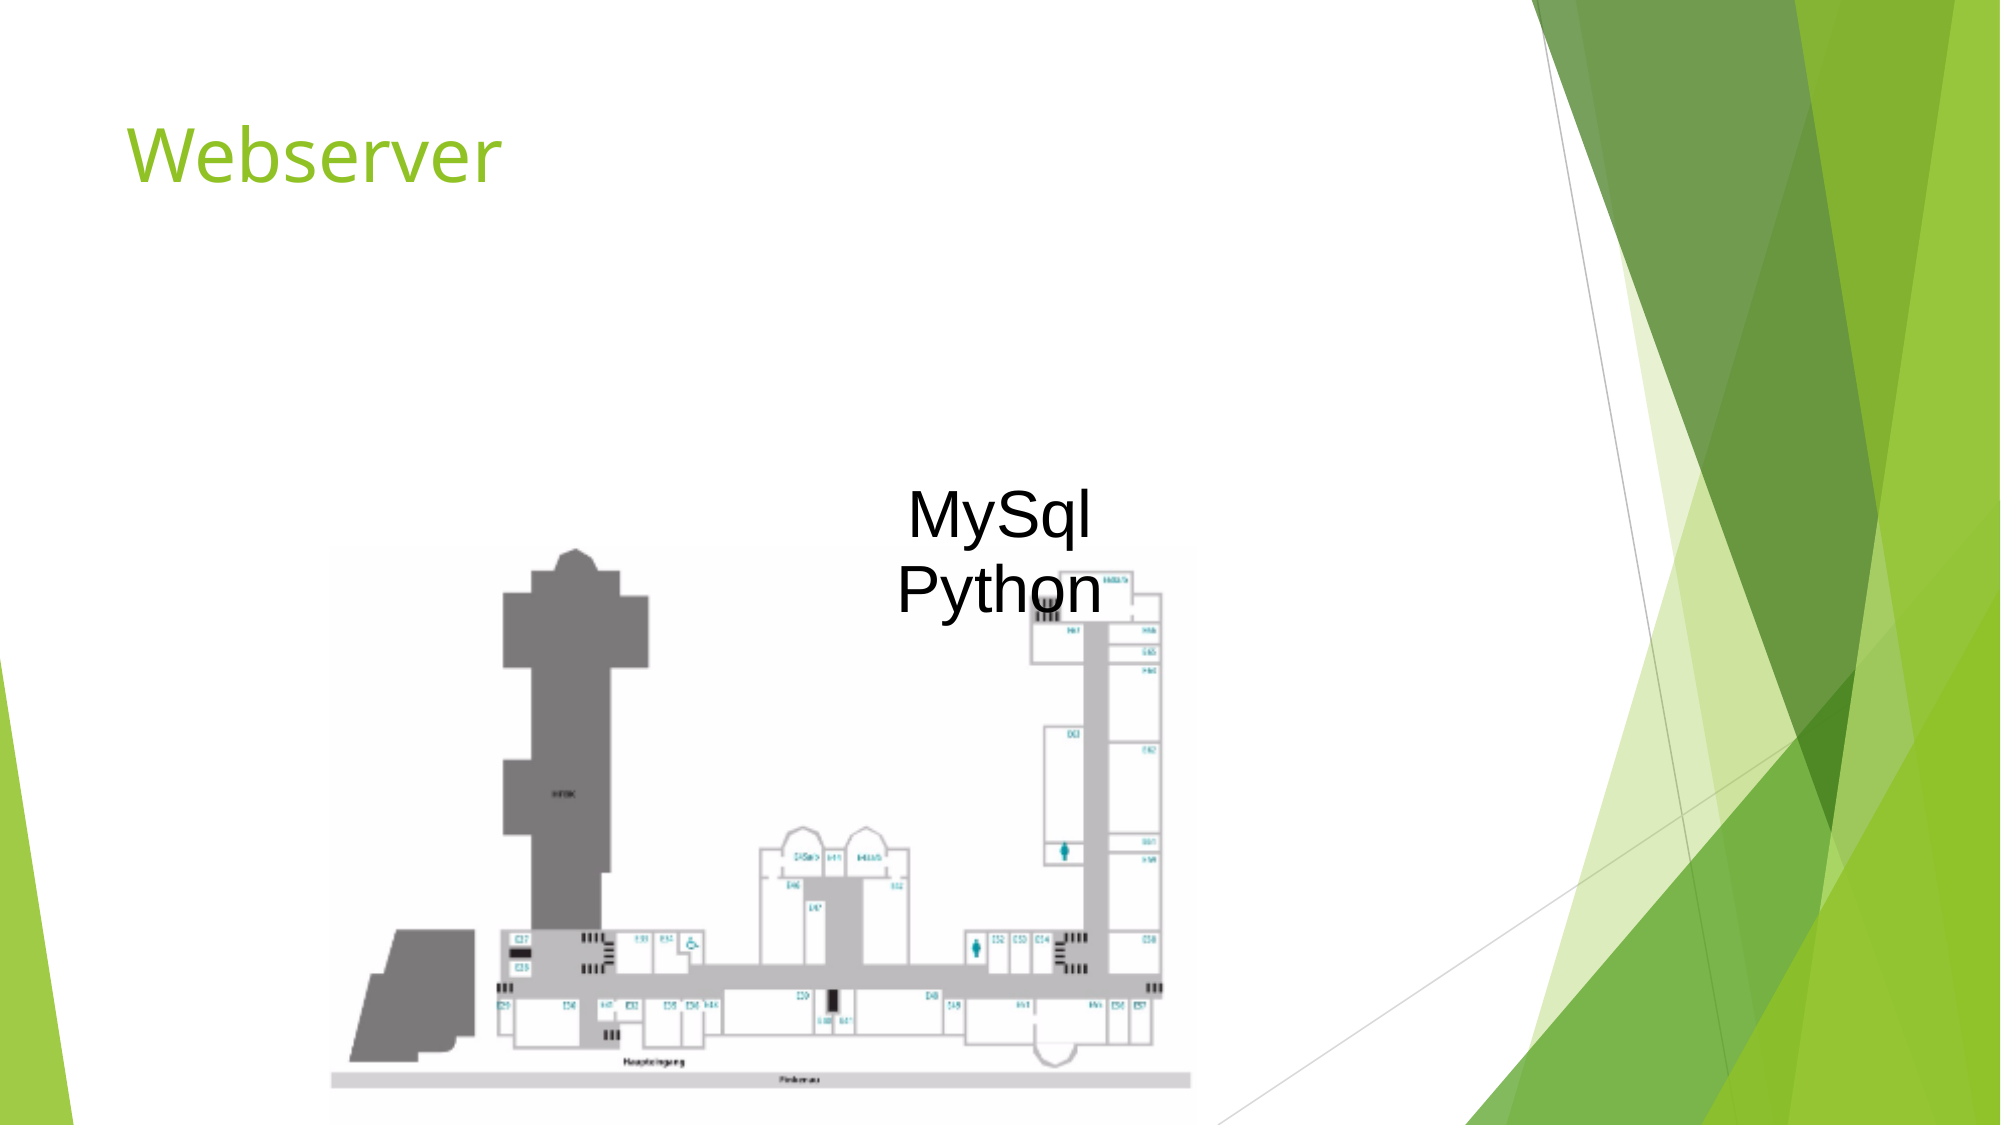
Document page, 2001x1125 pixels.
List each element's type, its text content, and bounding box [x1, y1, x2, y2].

subtitle MySql Python [99, 263, 1900, 916]
title Webserver [111, 99, 1522, 263]
picture [328, 916, 1209, 1125]
